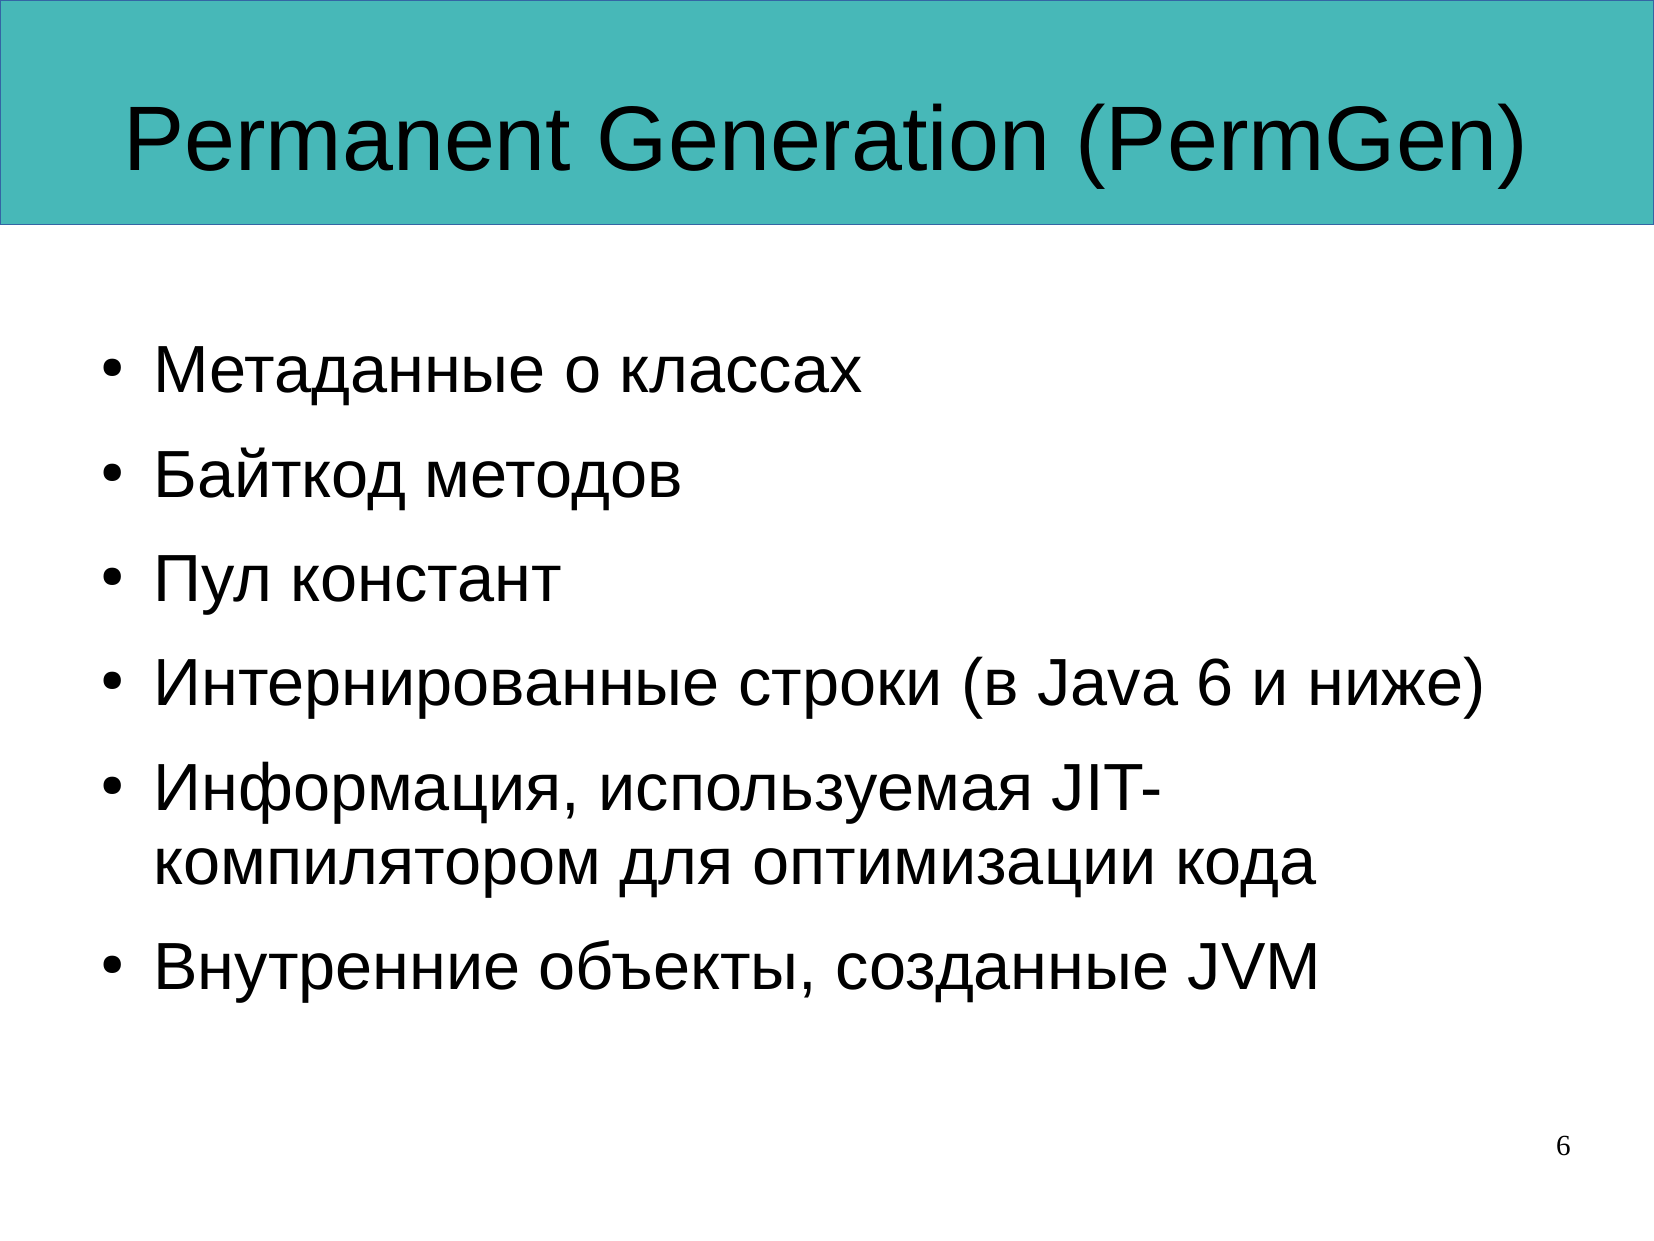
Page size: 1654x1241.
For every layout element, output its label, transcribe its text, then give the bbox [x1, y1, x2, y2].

list Метаданные о классах Байткод методов Пул констант Интернированные строки (в Java 6 и ниже) Информация, используемая JIT-компилятором для оптимизации кода Внутренние объекты, созданные JVM [82, 308, 1571, 1028]
title Permanent Generation (PermGen) [82, 35, 1571, 243]
